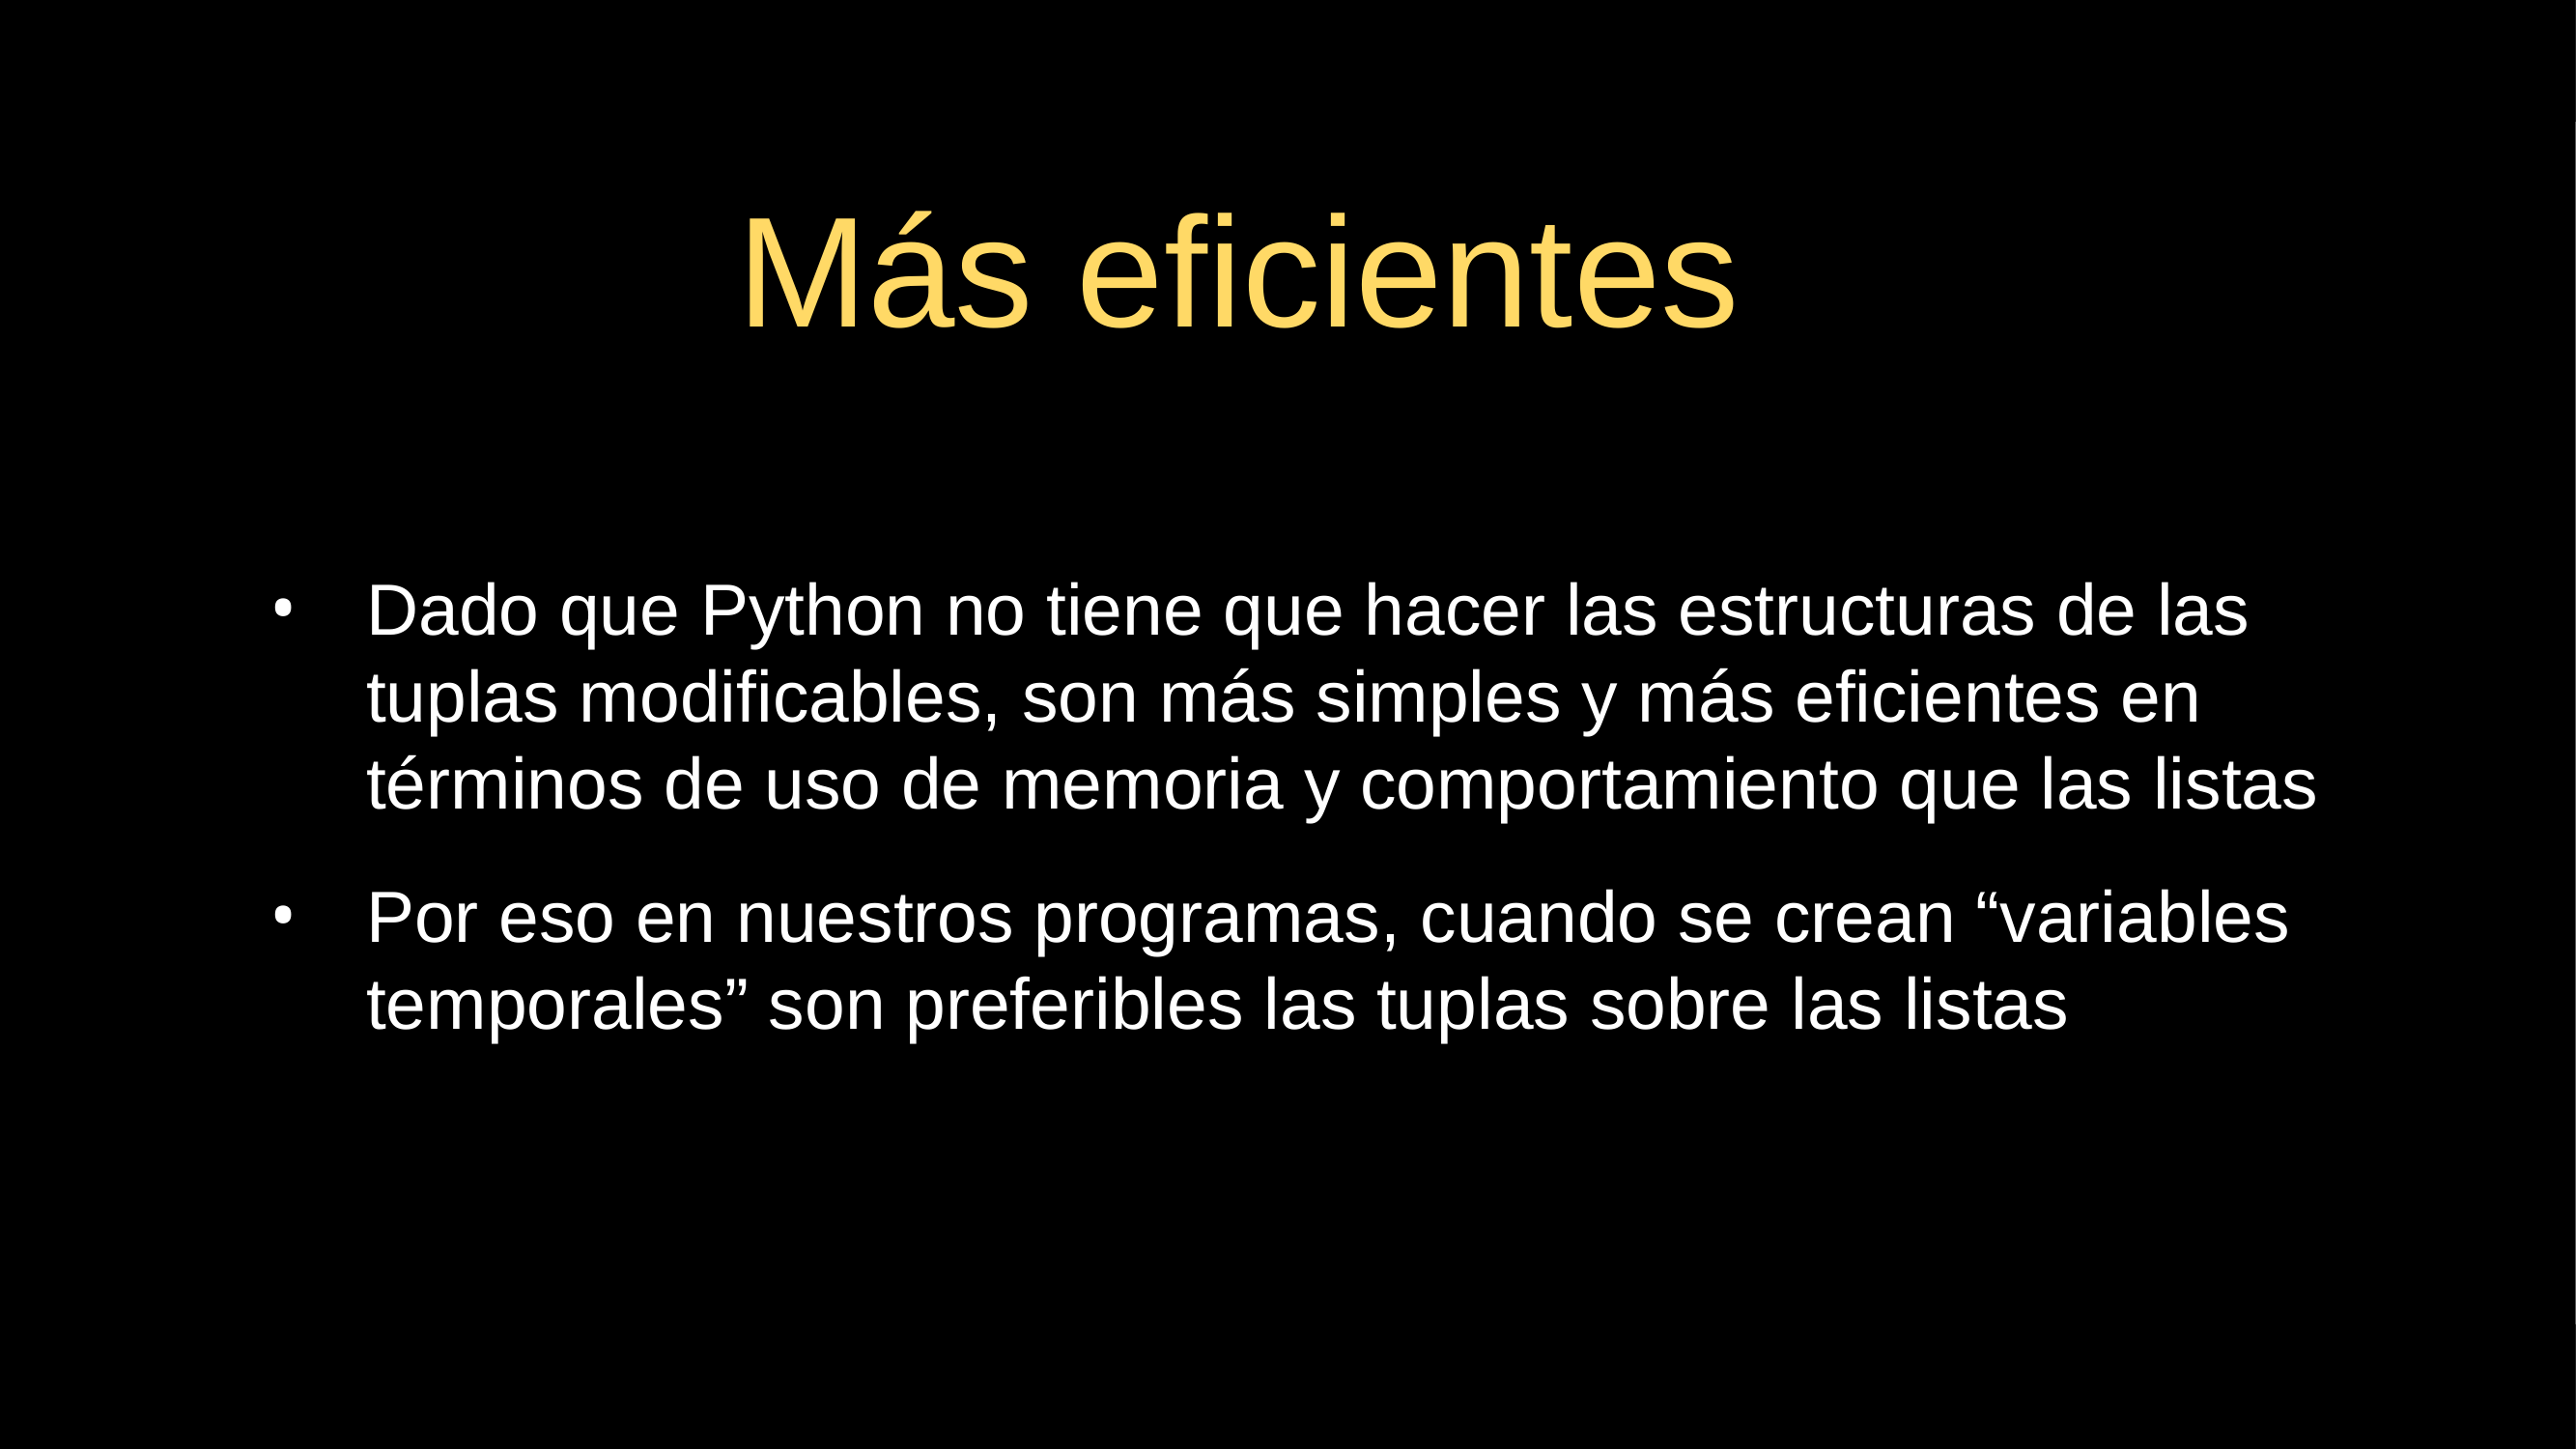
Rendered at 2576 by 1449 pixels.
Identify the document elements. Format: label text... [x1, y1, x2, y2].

list Dado que Python no tiene que hacer las estructuras de las tuplas modificables, son más simples y más eficientes en términos de uso de memoria y comportamiento que las listas Por eso en nuestros programas, cuando se crean “variables temporales” son preferibles las tuplas sobre las listas [183, 412, 2391, 1195]
title Más eficientes [183, 125, 2294, 403]
